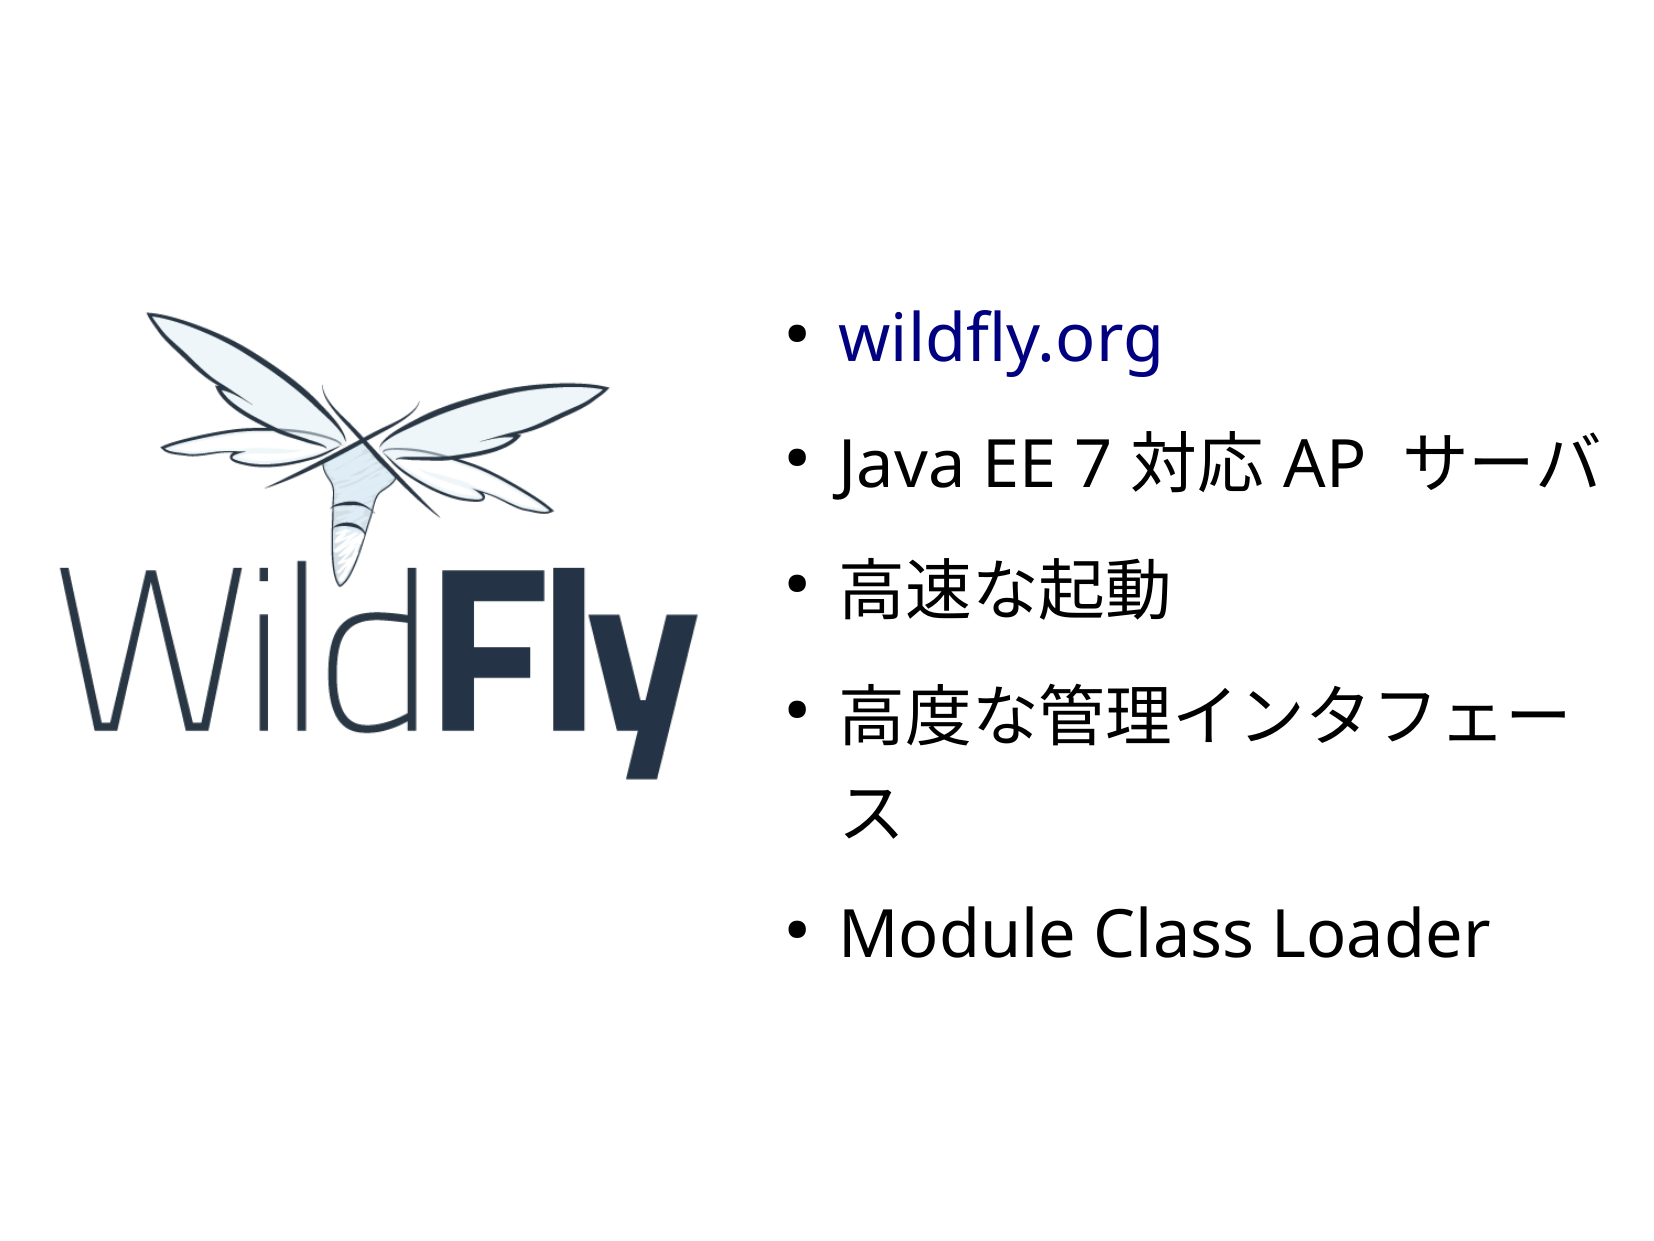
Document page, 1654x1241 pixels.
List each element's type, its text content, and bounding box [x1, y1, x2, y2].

list wildfly.org Java EE 7対応AP サーバ 高速な起動 高度な管理インタフェース Module Class Loader [767, 290, 1631, 1010]
picture [51, 299, 712, 796]
